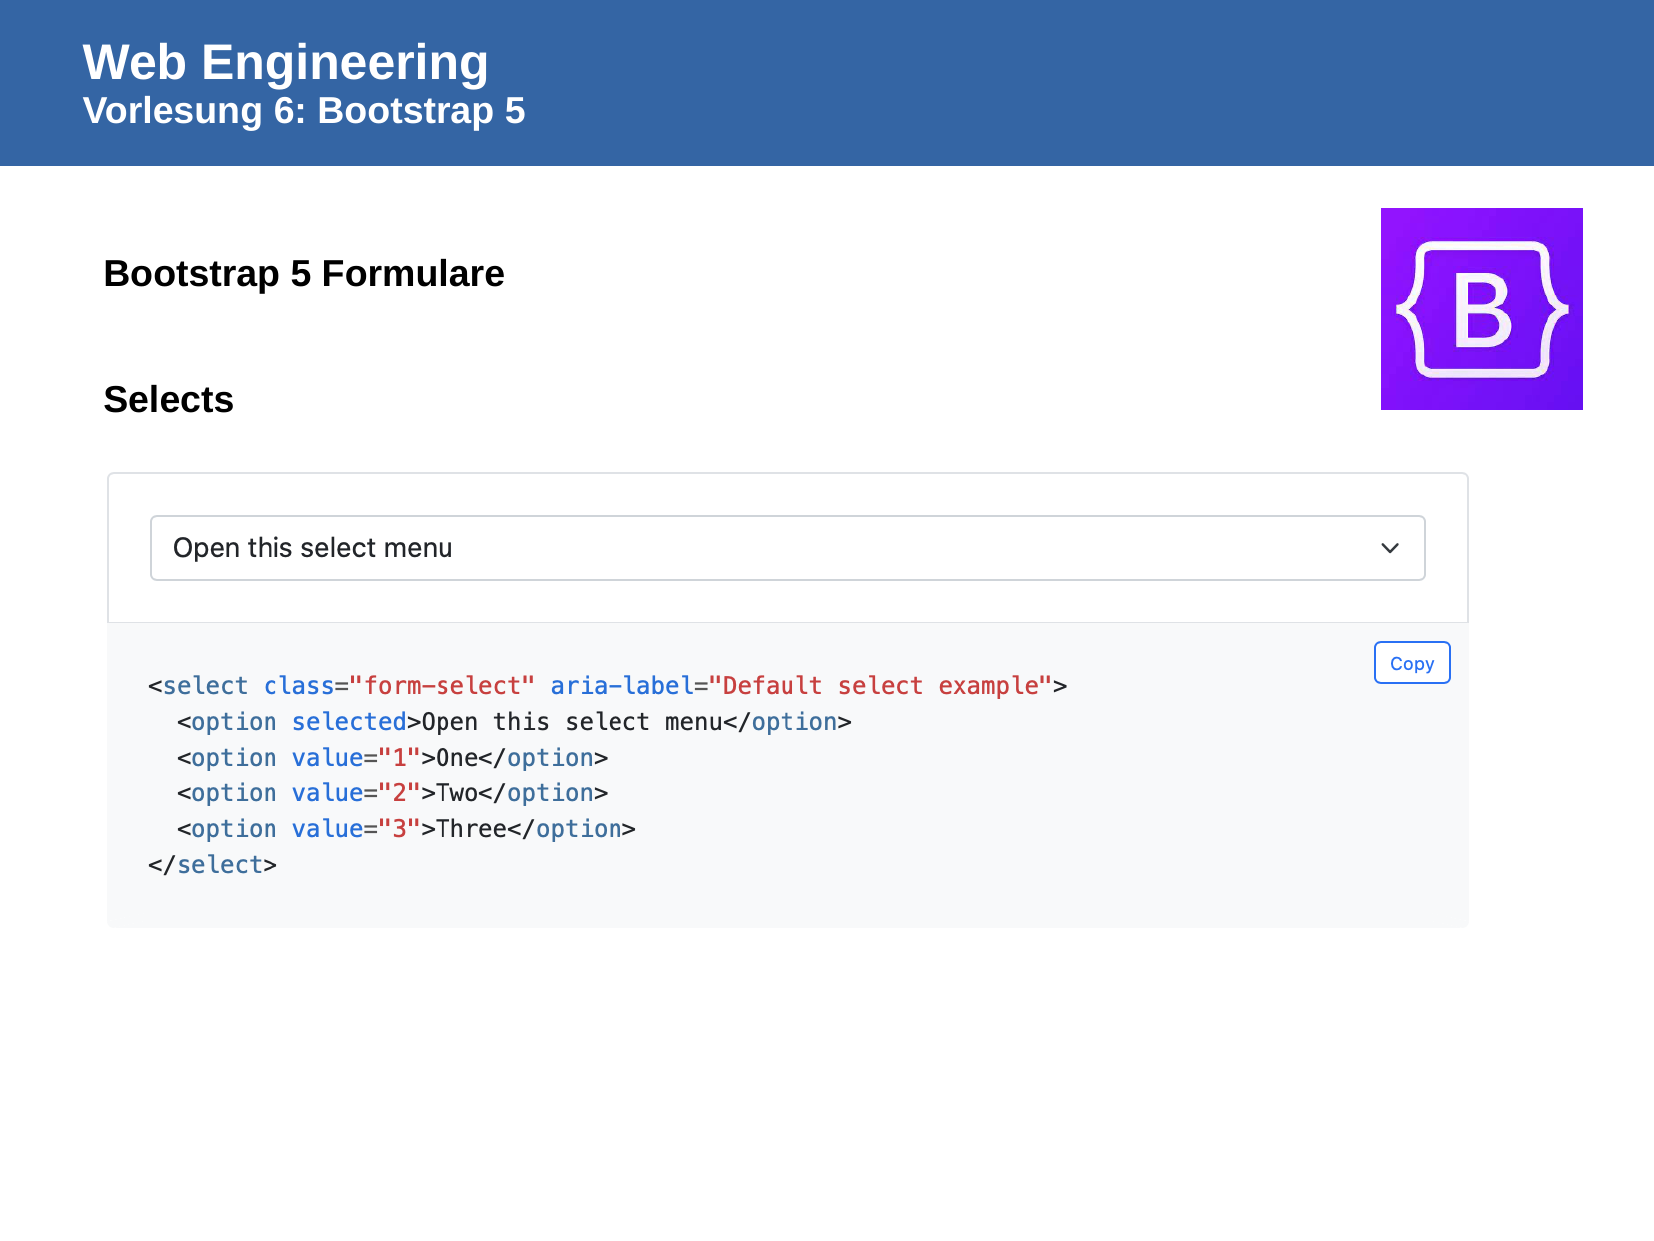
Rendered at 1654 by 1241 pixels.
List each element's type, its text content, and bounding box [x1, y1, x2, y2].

text_box Bootstrap 5 Formulare Selects [88, 224, 1595, 1241]
picture [99, 465, 1477, 939]
picture [1381, 208, 1583, 410]
title Web Engineering Vorlesung 6: Bootstrap 5 [82, 0, 1571, 166]
